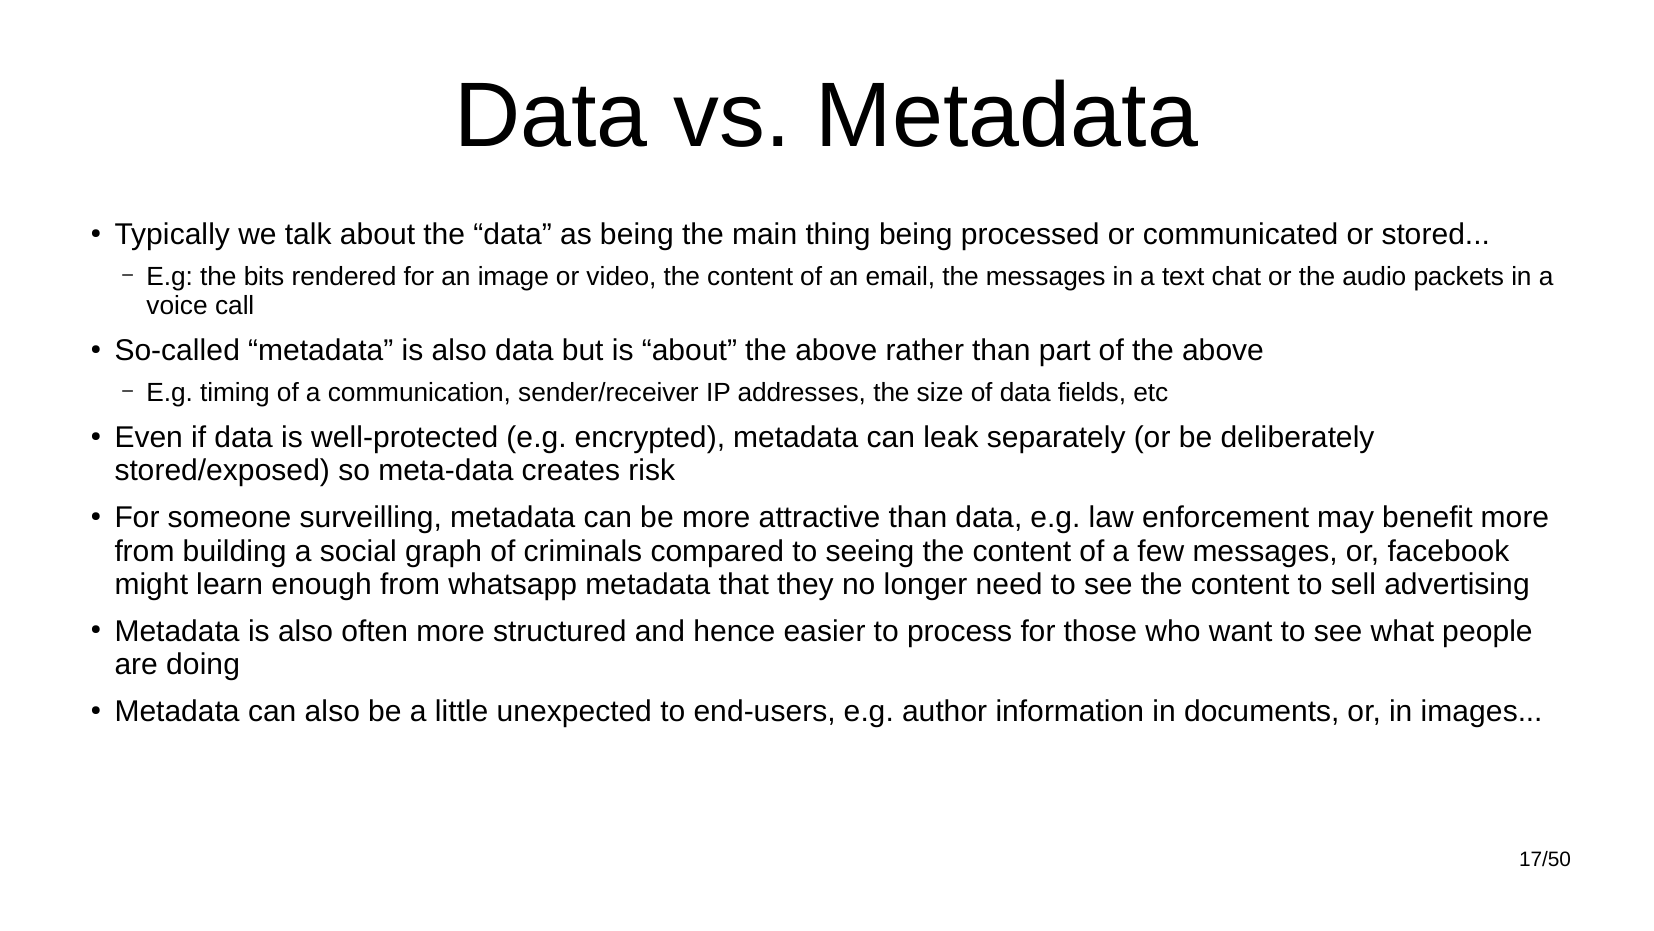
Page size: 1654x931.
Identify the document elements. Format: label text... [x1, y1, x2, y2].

title Data vs. Metadata [82, 37, 1571, 193]
list Typically we talk about the “data” as being the main thing being processed or communicated or stored... E.g: the bits rendered for an image or video, the content of an email, the messages in a text chat or the audio packets in a voice call So-called “metadata” is also data but is “about” the above rather than part of the above E.g. timing of a communication, sender/receiver IP addresses, the size of data fields, etc Even if data is well-protected (e.g. encrypted), metadata can leak separately (or be deliberately stored/exposed) so meta-data creates risk For someone surveilling, metadata can be more attractive than data, e.g. law enforcement may benefit more from building a social graph of criminals compared to seeing the content of a few messages, or, facebook might learn enough from whatsapp metadata that they no longer need to see the content to sell advertising Metadata is also often more structured and hence easier to process for those who want to see what people are doing Metadata can also be a little unexpected to end-users, e.g. author information in documents, or, in images... [82, 217, 1571, 758]
